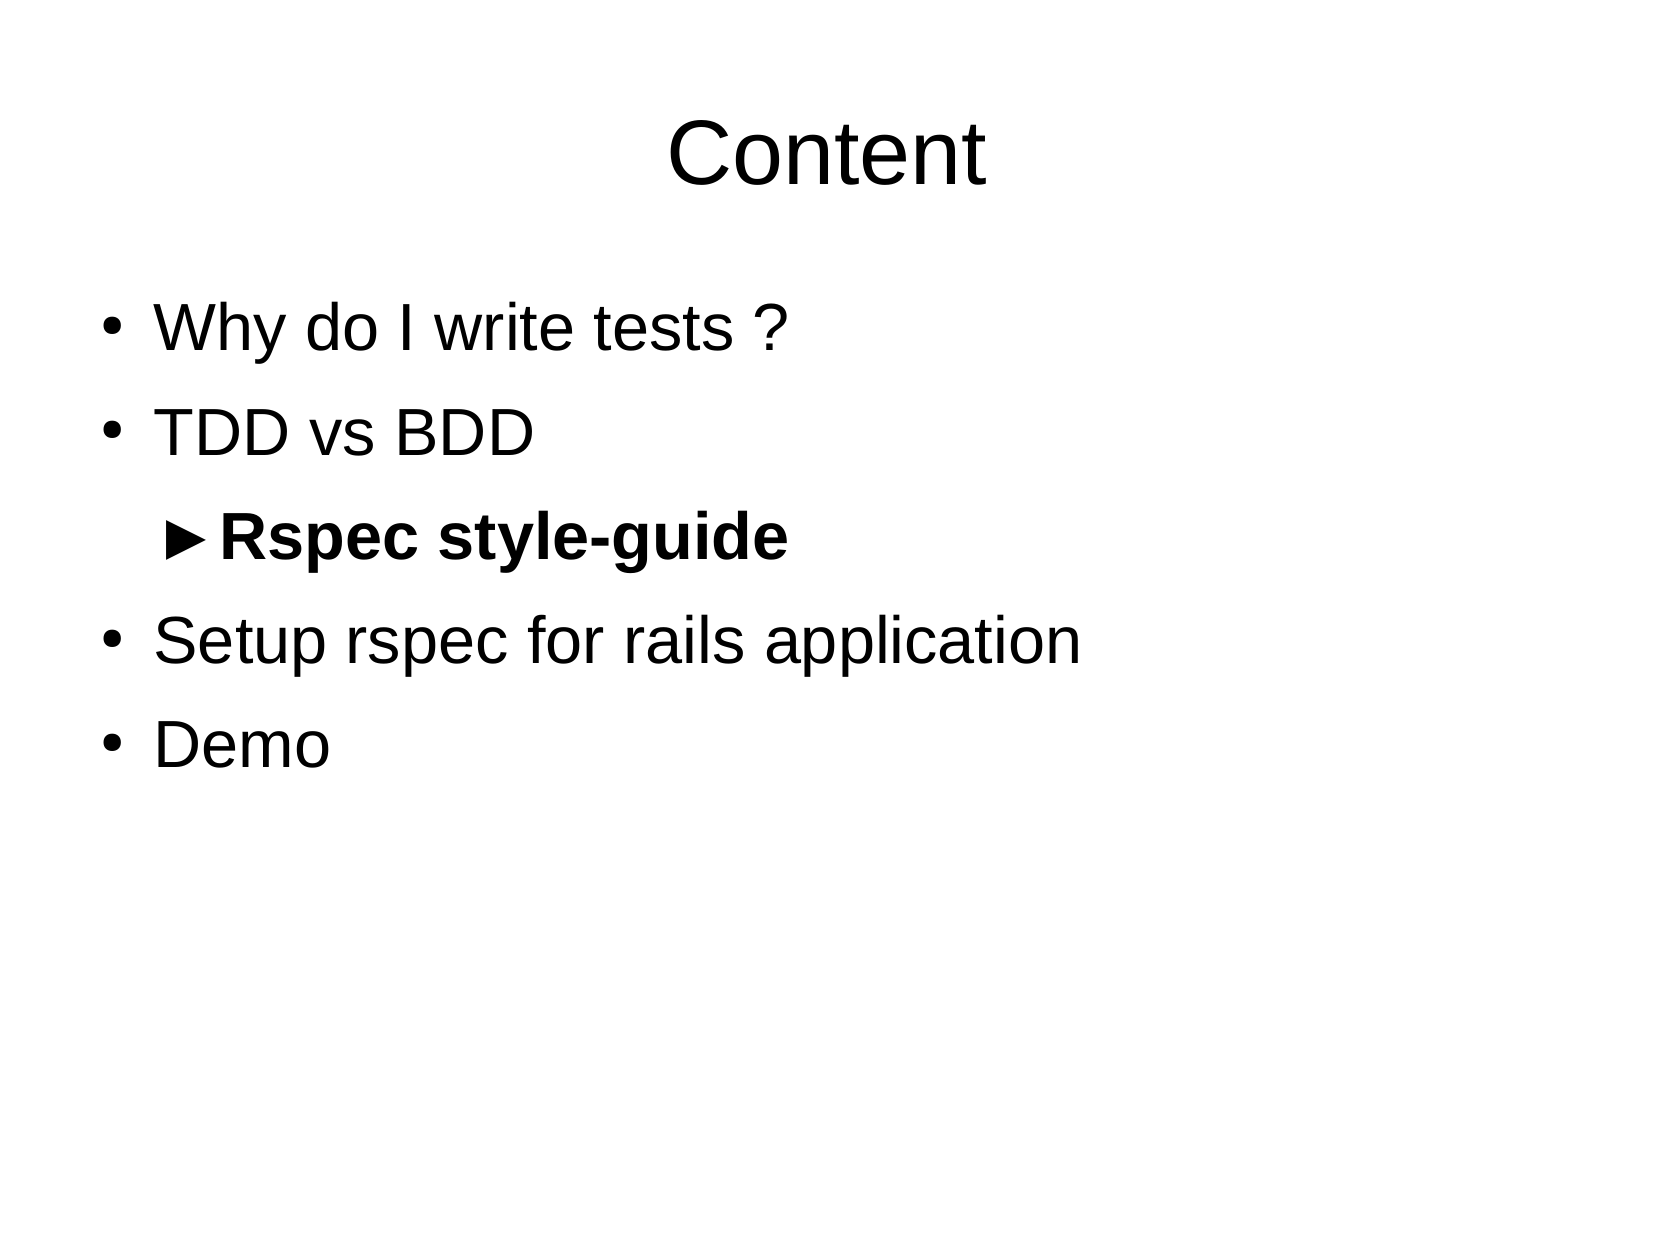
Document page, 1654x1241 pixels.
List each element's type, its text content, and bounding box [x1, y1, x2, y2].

title Content [82, 49, 1571, 257]
list Why do I write tests ? TDD vs BDD ►Rspec style-guide Setup rspec for rails application Demo [82, 290, 1571, 1010]
